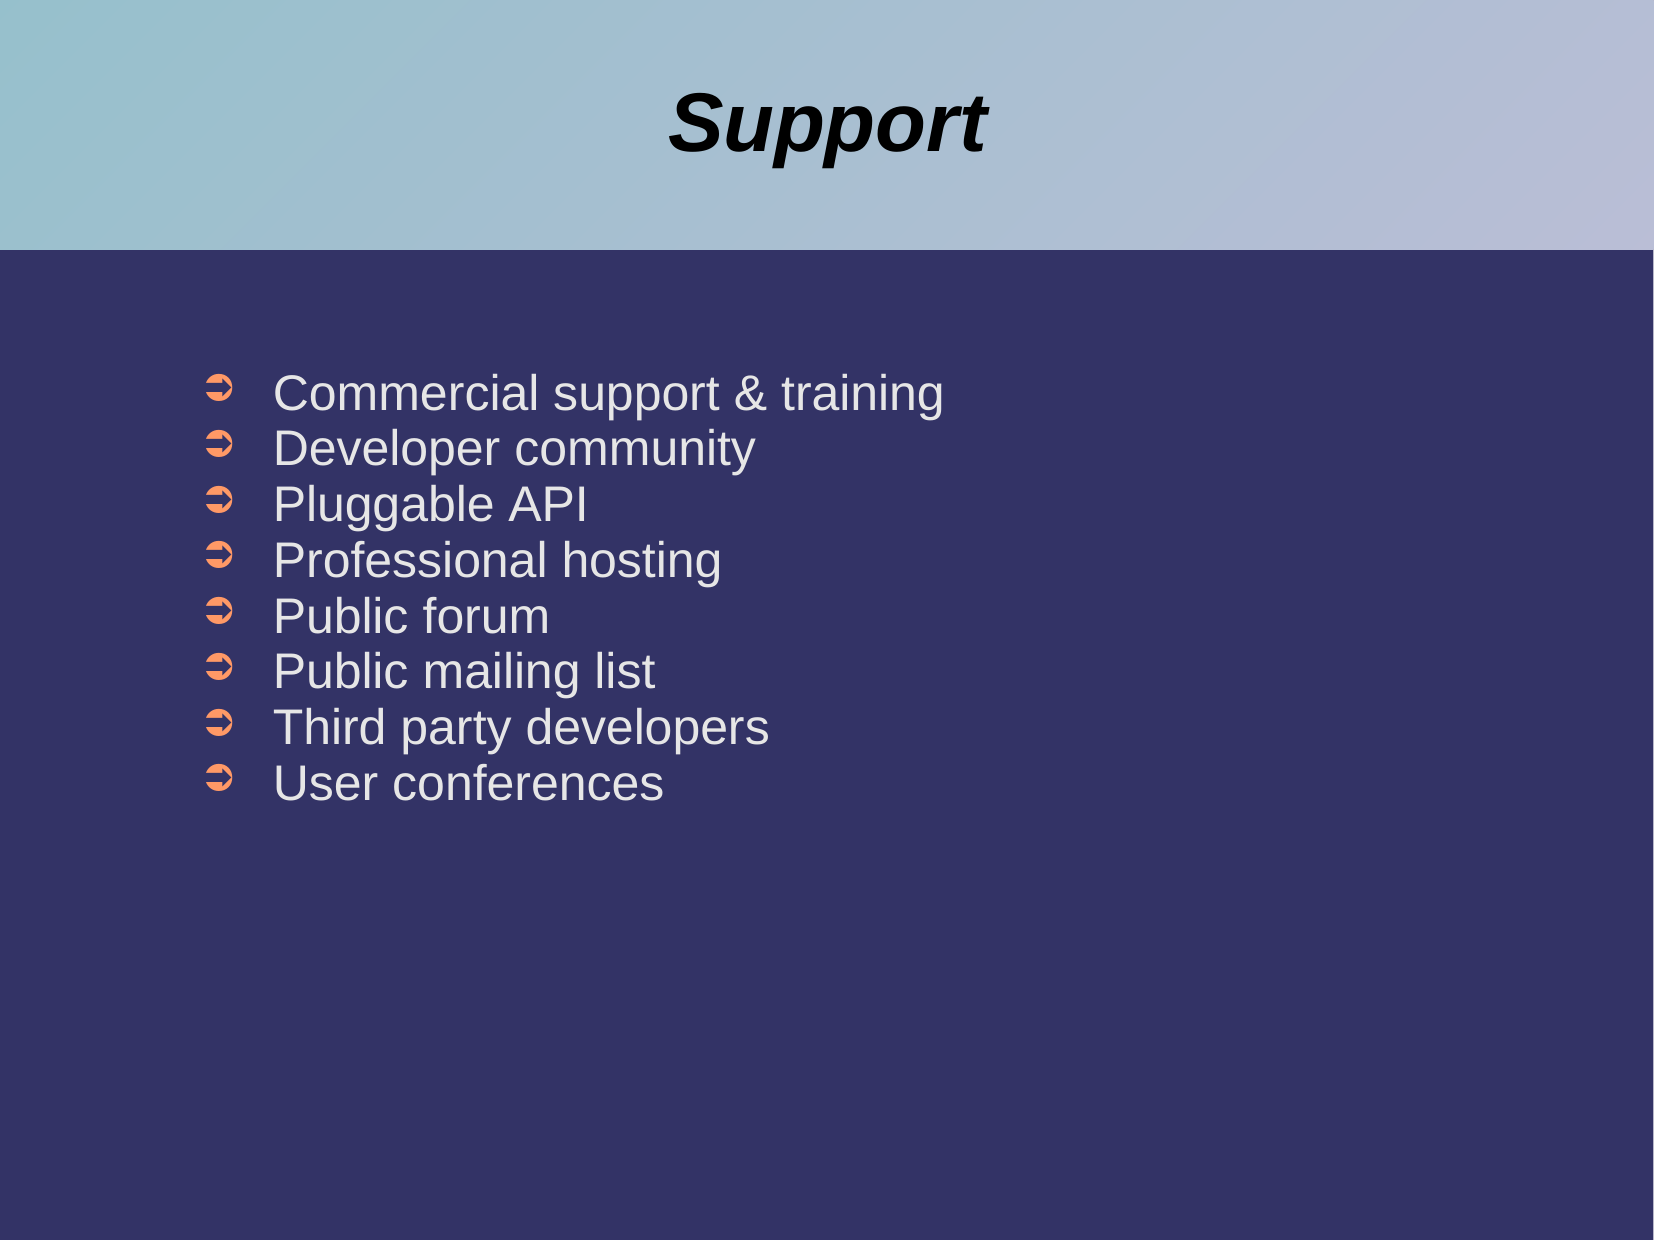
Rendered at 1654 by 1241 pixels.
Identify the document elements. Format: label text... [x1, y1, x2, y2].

title Support [121, 19, 1534, 227]
list Commercial support & training Developer community Pluggable API Professional hosting Public forum Public mailing list Third party developers User conferences [178, 364, 1570, 1147]
